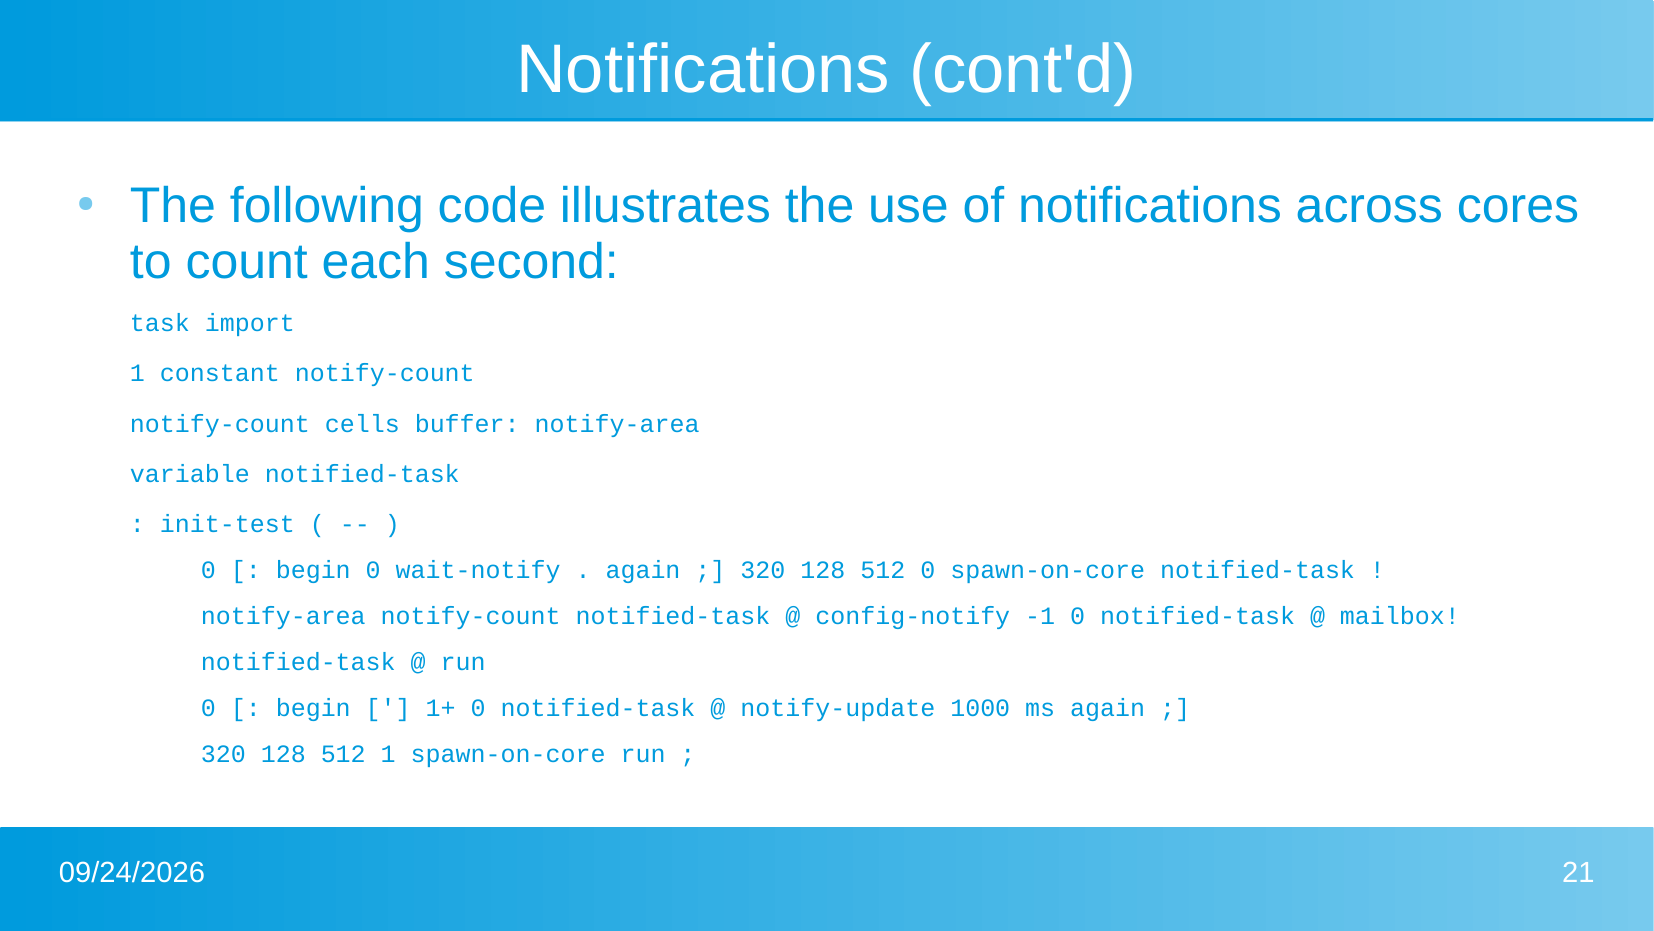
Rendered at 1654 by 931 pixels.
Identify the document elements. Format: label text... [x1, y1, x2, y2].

list The following code illustrates the use of notifications across cores to count each second: task import 1 constant notify-count notify-count cells buffer: notify-area variable notified-task : init-test ( -- ) 0 [: begin 0 wait-notify . again ;] 320 128 512 0 spawn-on-core notified-task ! notify-area notify-count notified-task @ config-notify -1 0 notified-task @ mailbox! notified-task @ run 0 [: begin ['] 1+ 0 notified-task @ notify-update 1000 ms again ;] 320 128 512 1 spawn-on-core run ; [59, 177, 1595, 768]
title Notifications (cont'd) [59, 29, 1595, 108]
